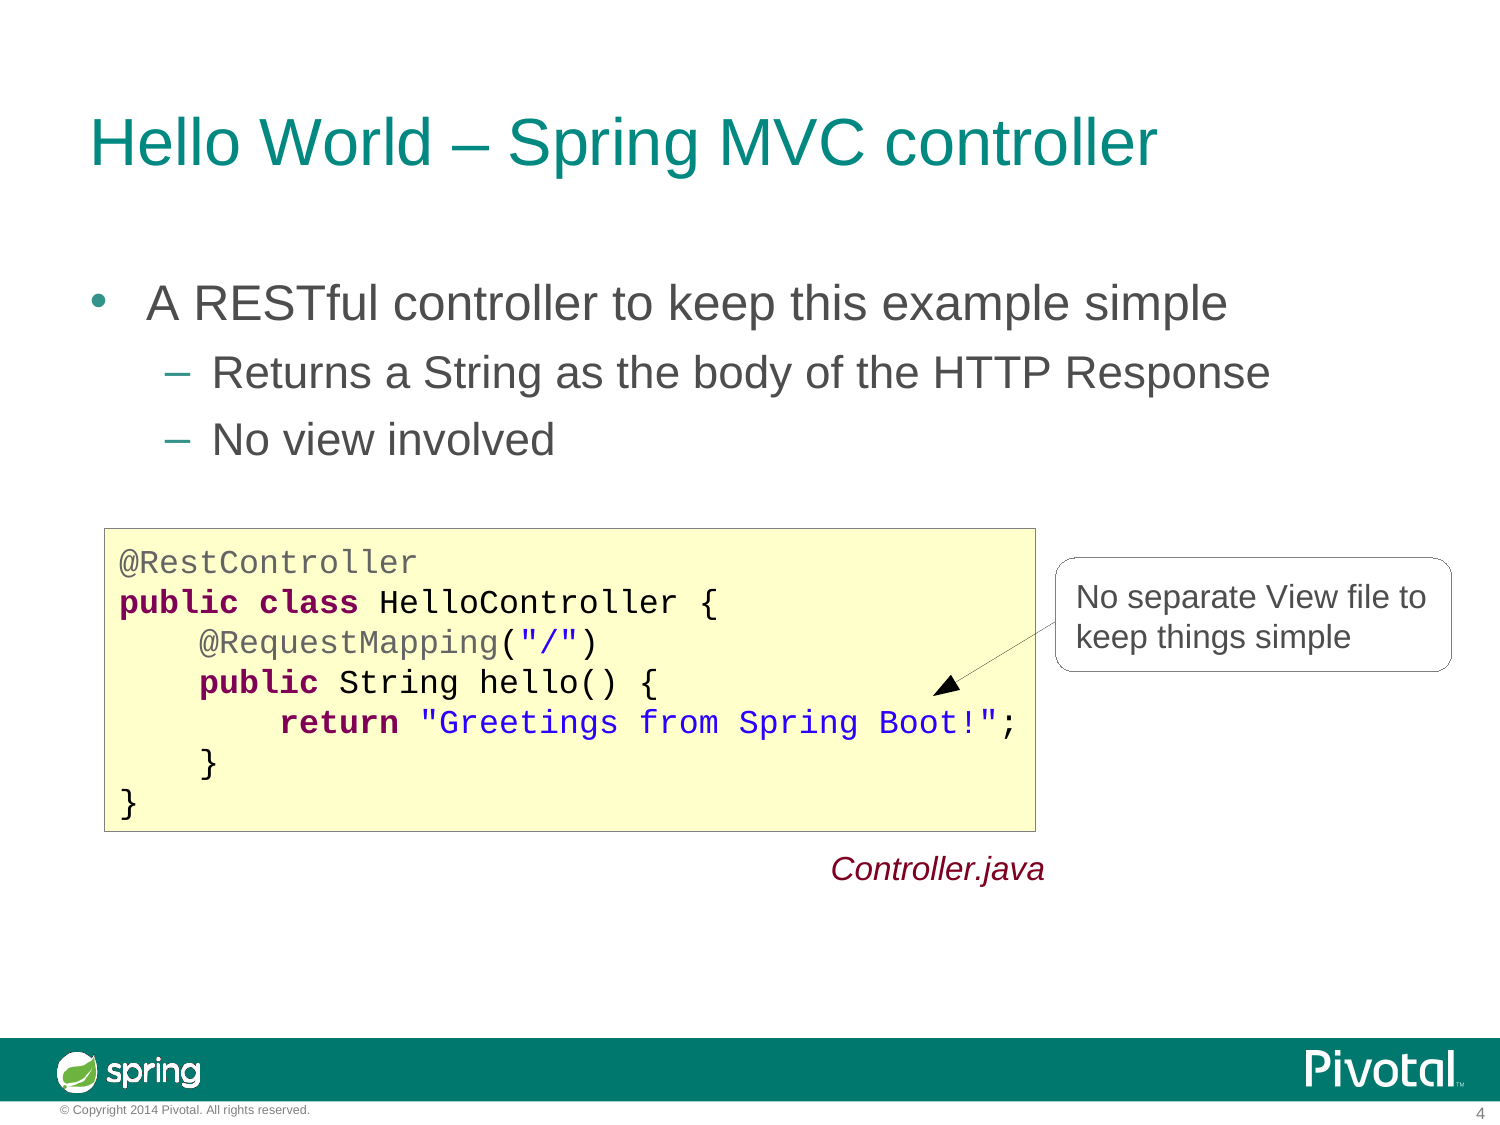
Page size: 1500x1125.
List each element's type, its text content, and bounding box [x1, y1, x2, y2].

text_box Controller.java [815, 840, 1066, 895]
picture [32, 1041, 210, 1103]
picture [1306, 1050, 1464, 1087]
text_box No separate View file to keep things simple [1055, 557, 1452, 672]
text_box @RestController public class HelloController { @RequestMapping("/") public String hello() { return "Greetings from Spring Boot!"; } } [104, 528, 1036, 832]
list A RESTful controller to keep this example simple Returns a String as the body of the HTTP Response No view involved [75, 262, 1426, 931]
title Hello World – Spring MVC controller [75, 45, 1426, 233]
